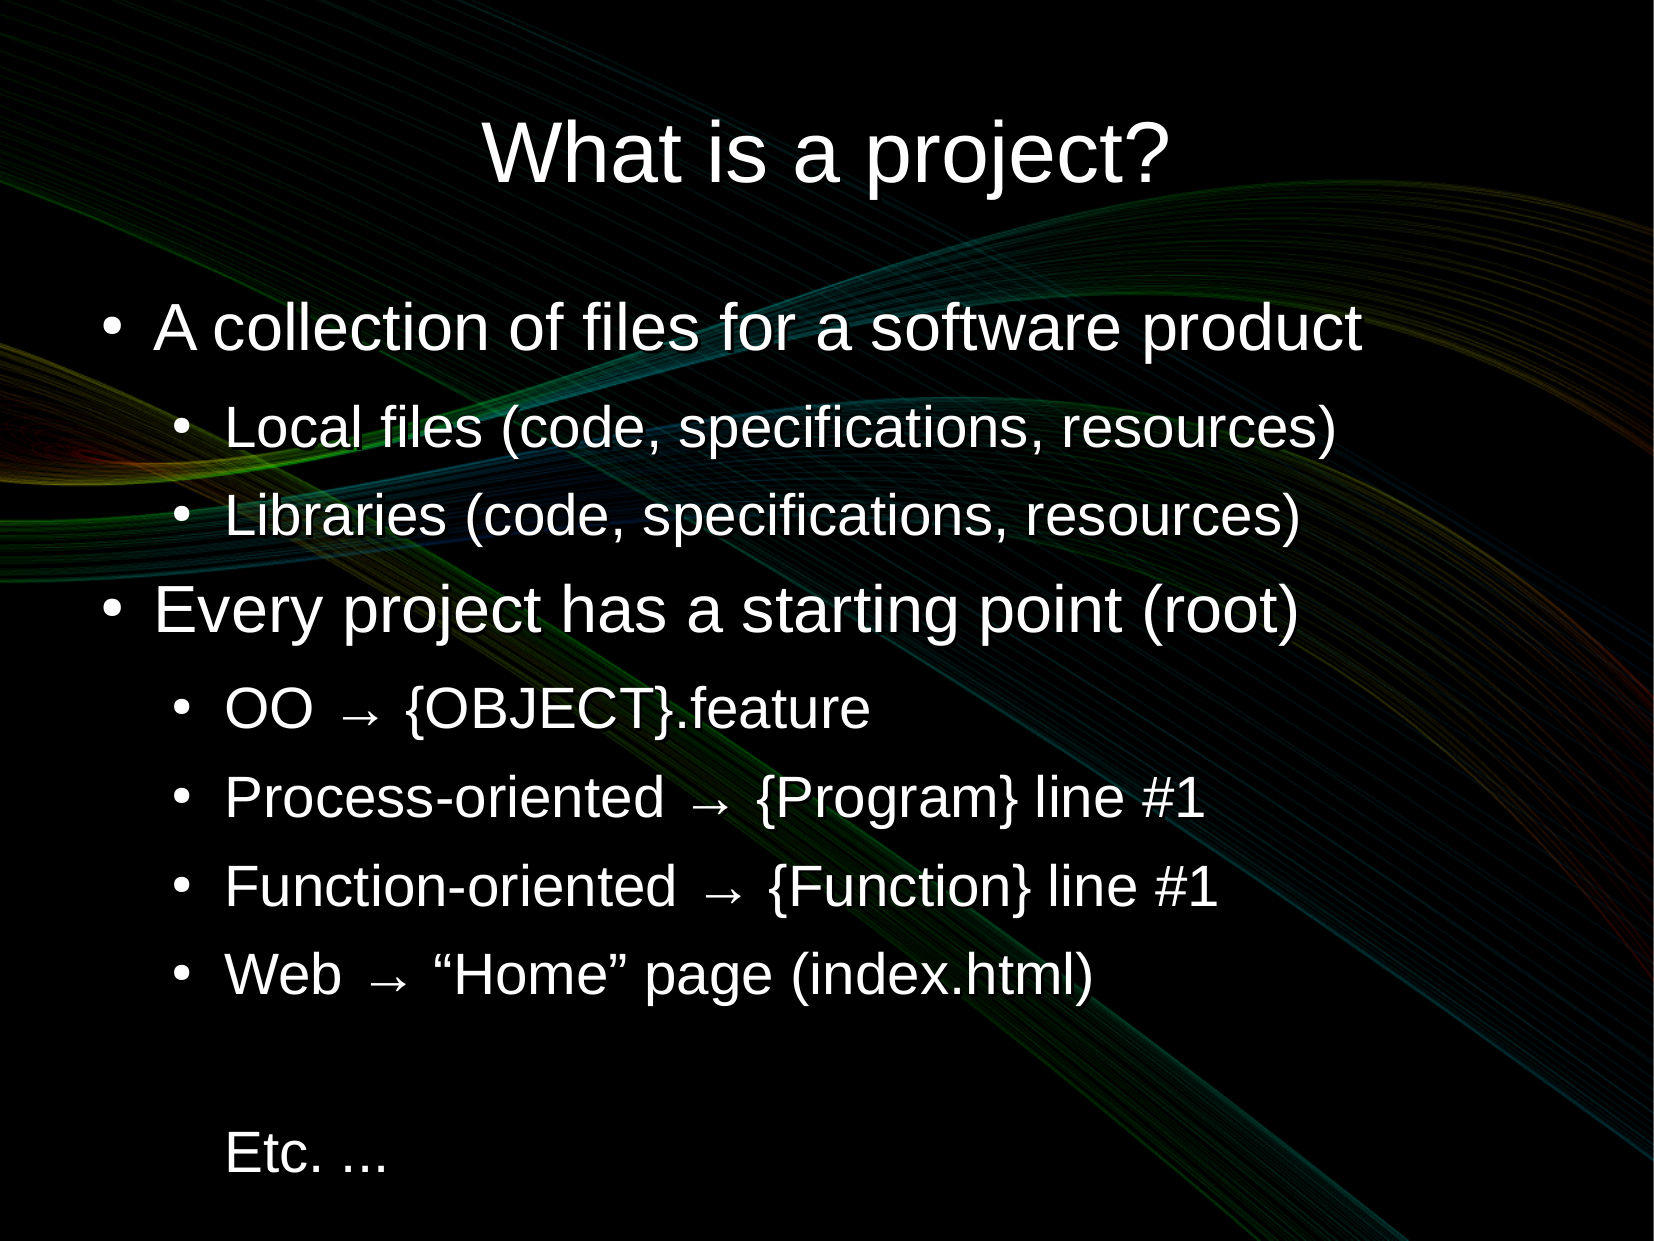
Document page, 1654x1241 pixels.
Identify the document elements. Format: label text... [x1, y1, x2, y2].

title What is a project? [82, 49, 1571, 257]
picture [0, 0, 1654, 1241]
list A collection of files for a software product Local files (code, specifications, resources) Libraries (code, specifications, resources) Every project has a starting point (root) OO → {OBJECT}.feature Process-oriented → {Program} line #1 Function-oriented → {Function} line #1 Web → “Home” page (index.html) Etc. ... [82, 290, 1571, 1185]
